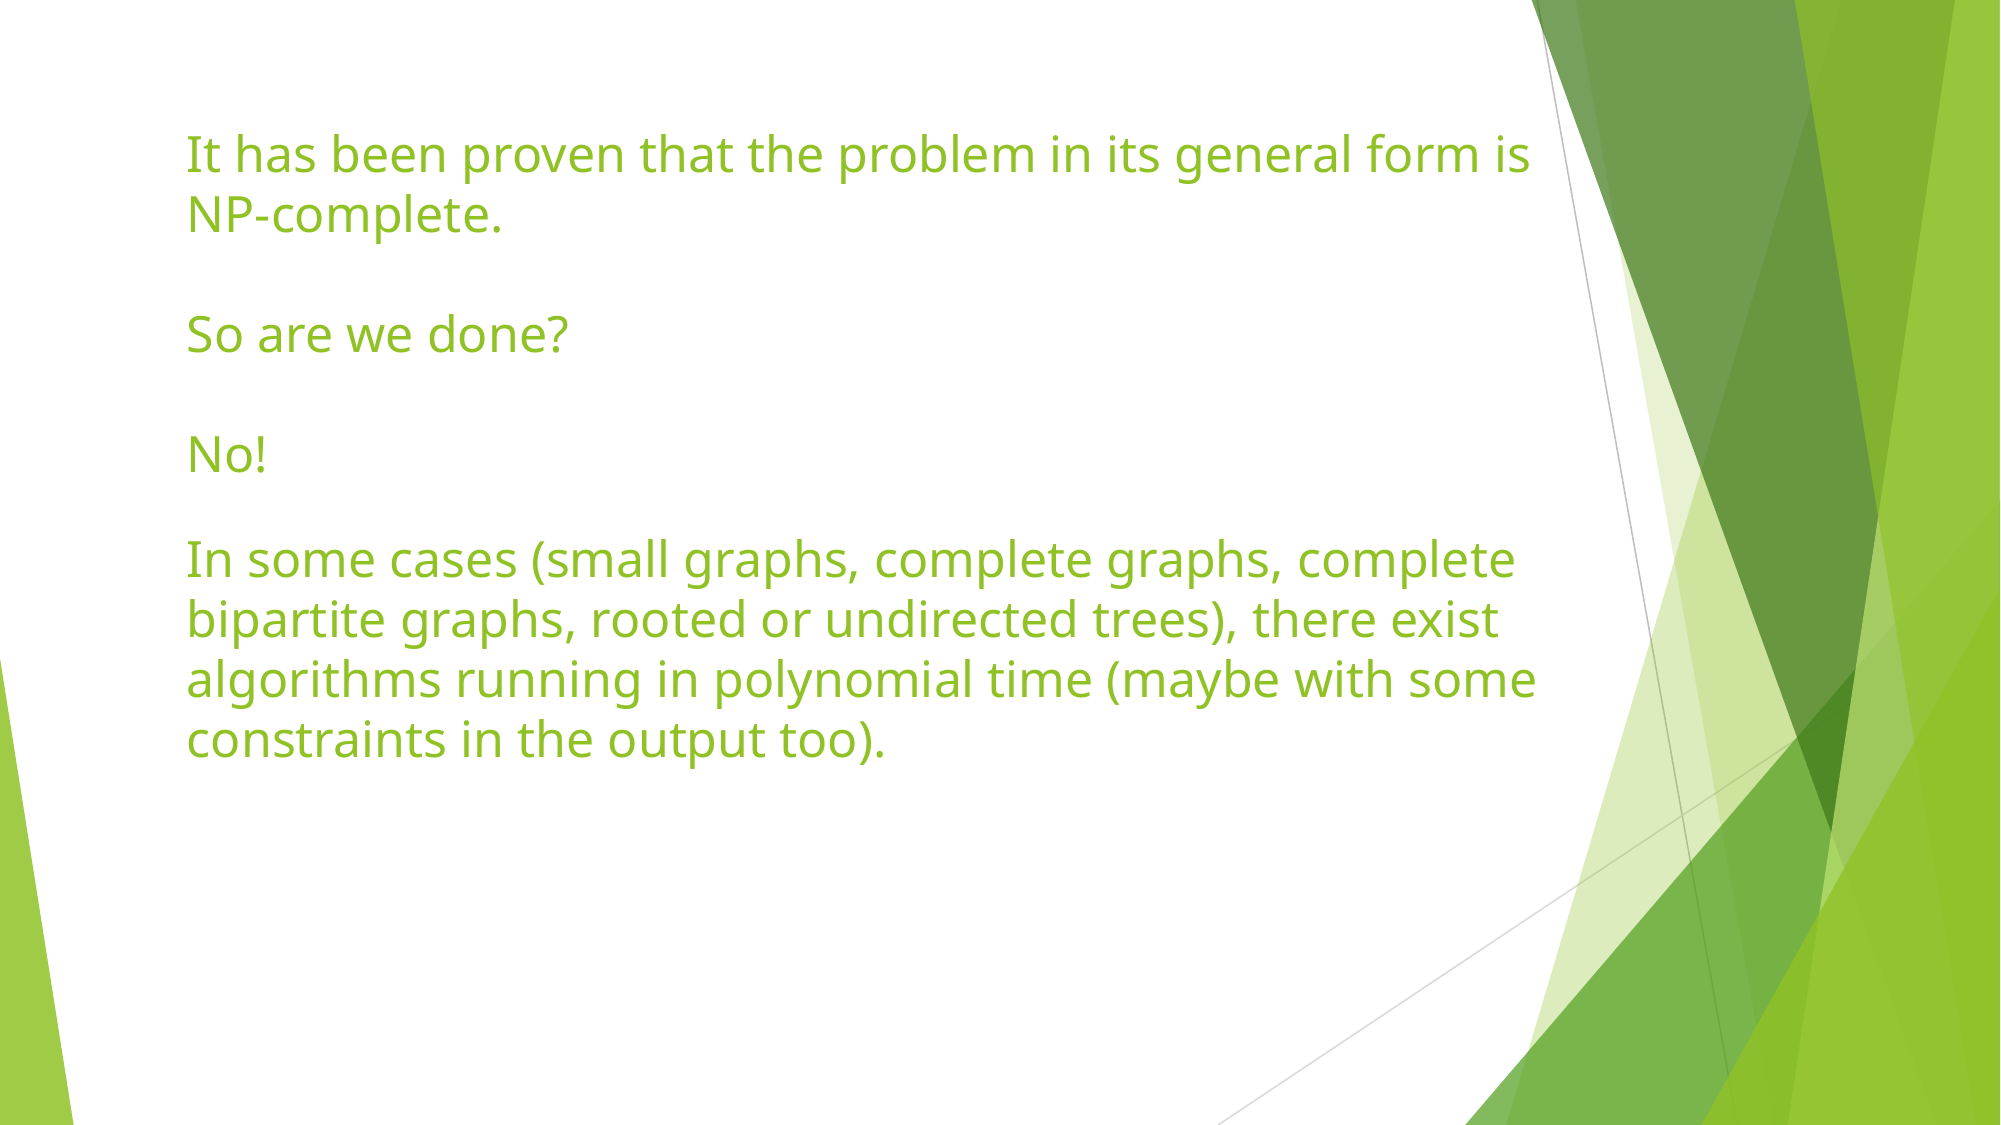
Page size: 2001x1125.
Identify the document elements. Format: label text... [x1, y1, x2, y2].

text_box It has been proven that the problem in its general form is NP-complete. So are we done? No! In some cases (small graphs, complete graphs, complete bipartite graphs, rooted or undirected trees), there exist algorithms running in polynomial time (maybe with some constraints in the output too). [171, 115, 1567, 782]
